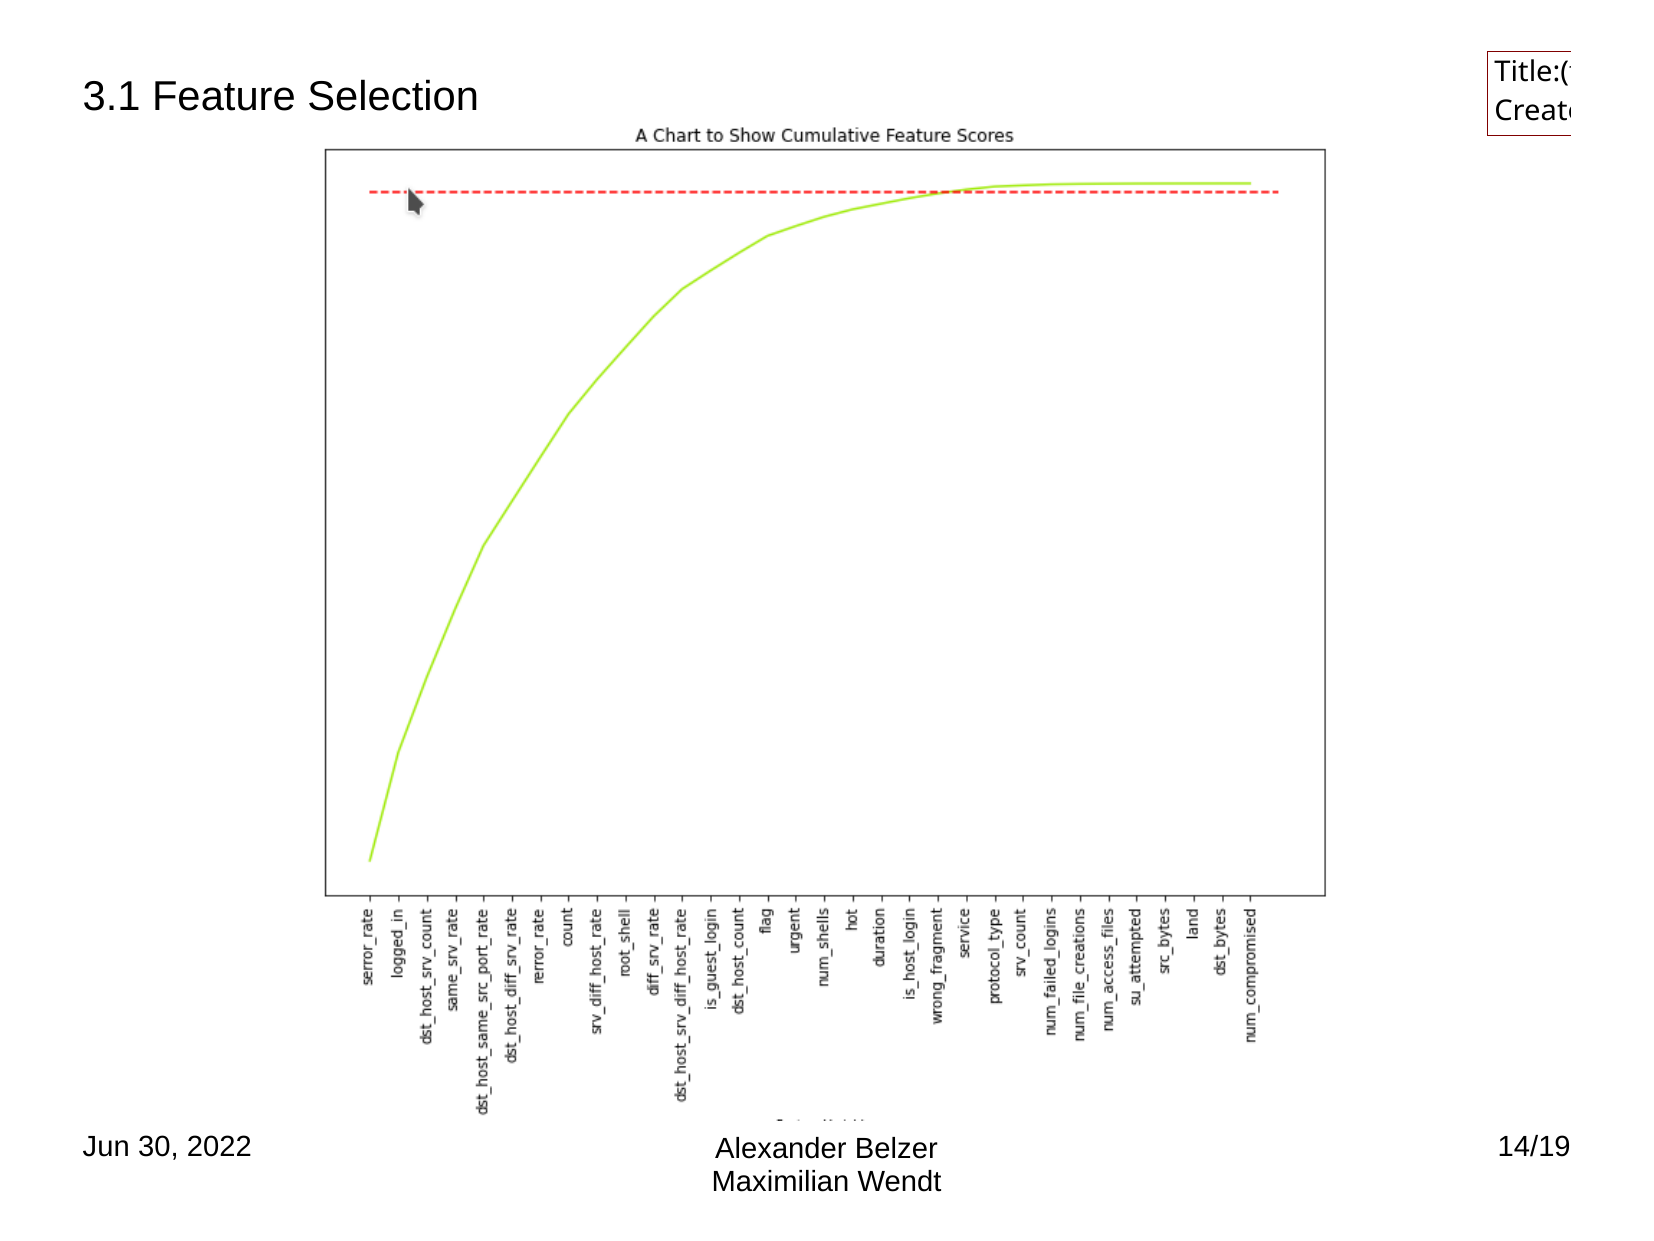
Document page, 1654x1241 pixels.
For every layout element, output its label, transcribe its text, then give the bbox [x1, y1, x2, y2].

picture [315, 119, 1339, 1121]
title 3.1 Feature Selection [82, 34, 1571, 151]
